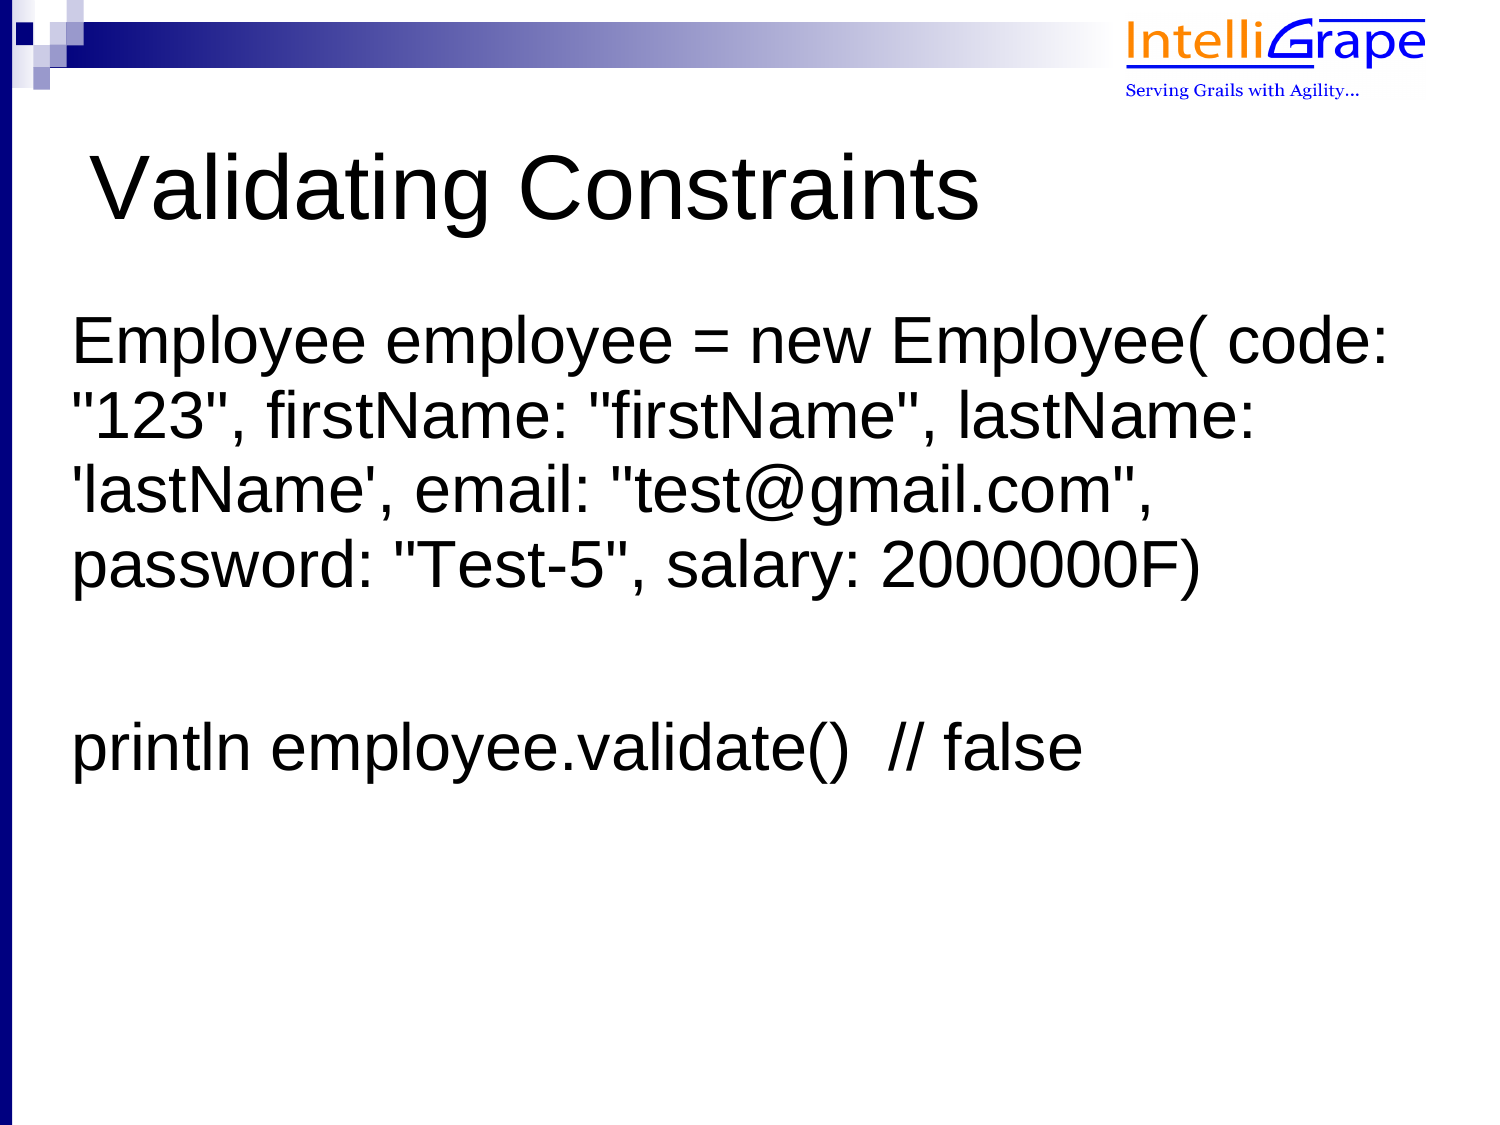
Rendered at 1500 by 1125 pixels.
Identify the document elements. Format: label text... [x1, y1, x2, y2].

list Employee employee = new Employee( code: "123", firstName: "firstName", lastName: 'lastName', email: "test@gmail.com", password: "Test-5", salary: 2000000F) println employee.validate() // false [0, 295, 1426, 1068]
picture [1125, 12, 1425, 74]
title Validating Constraints [75, 74, 1426, 295]
